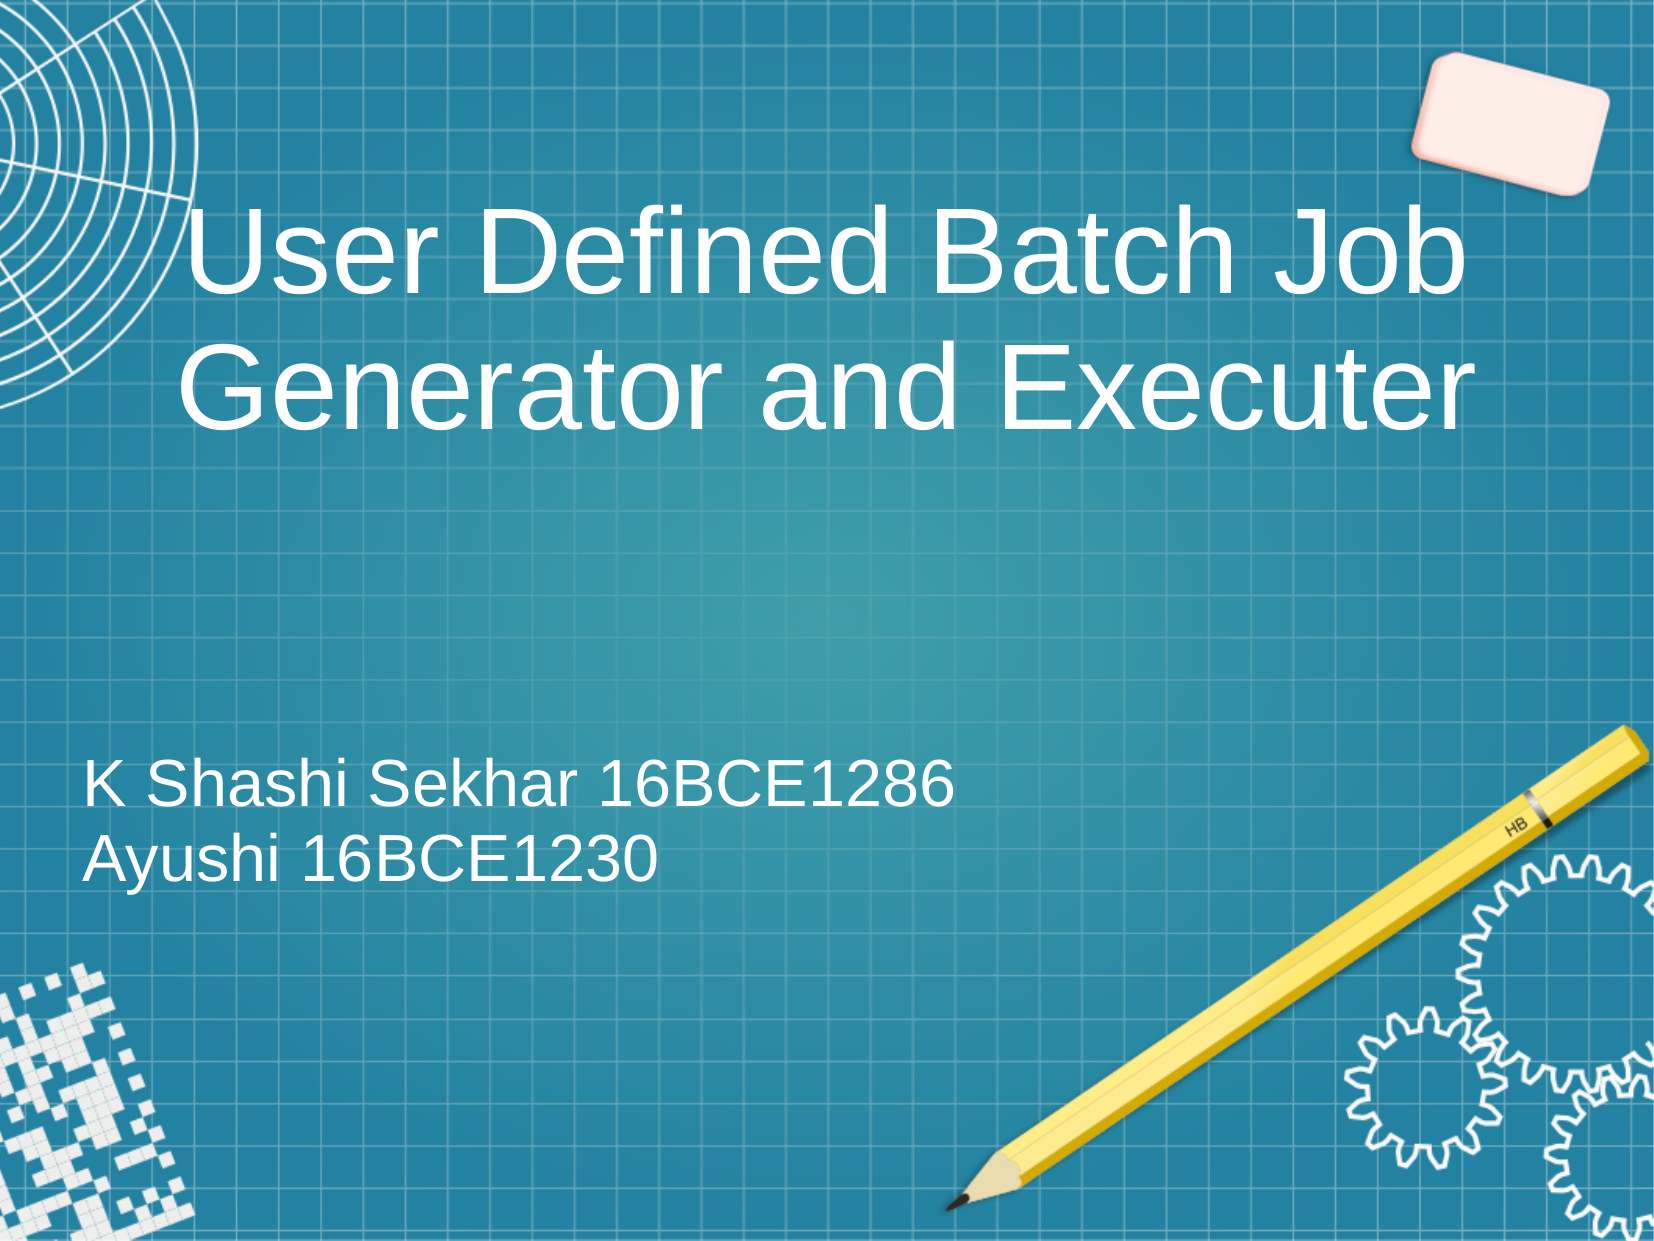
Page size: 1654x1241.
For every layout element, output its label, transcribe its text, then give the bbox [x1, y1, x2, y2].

title User Defined Batch Job Generator and Executer [82, 177, 1571, 461]
subtitle K Shashi Sekhar 16BCE1286 Ayushi 16BCE1230 [82, 519, 1571, 1123]
picture [0, 0, 1654, 1241]
